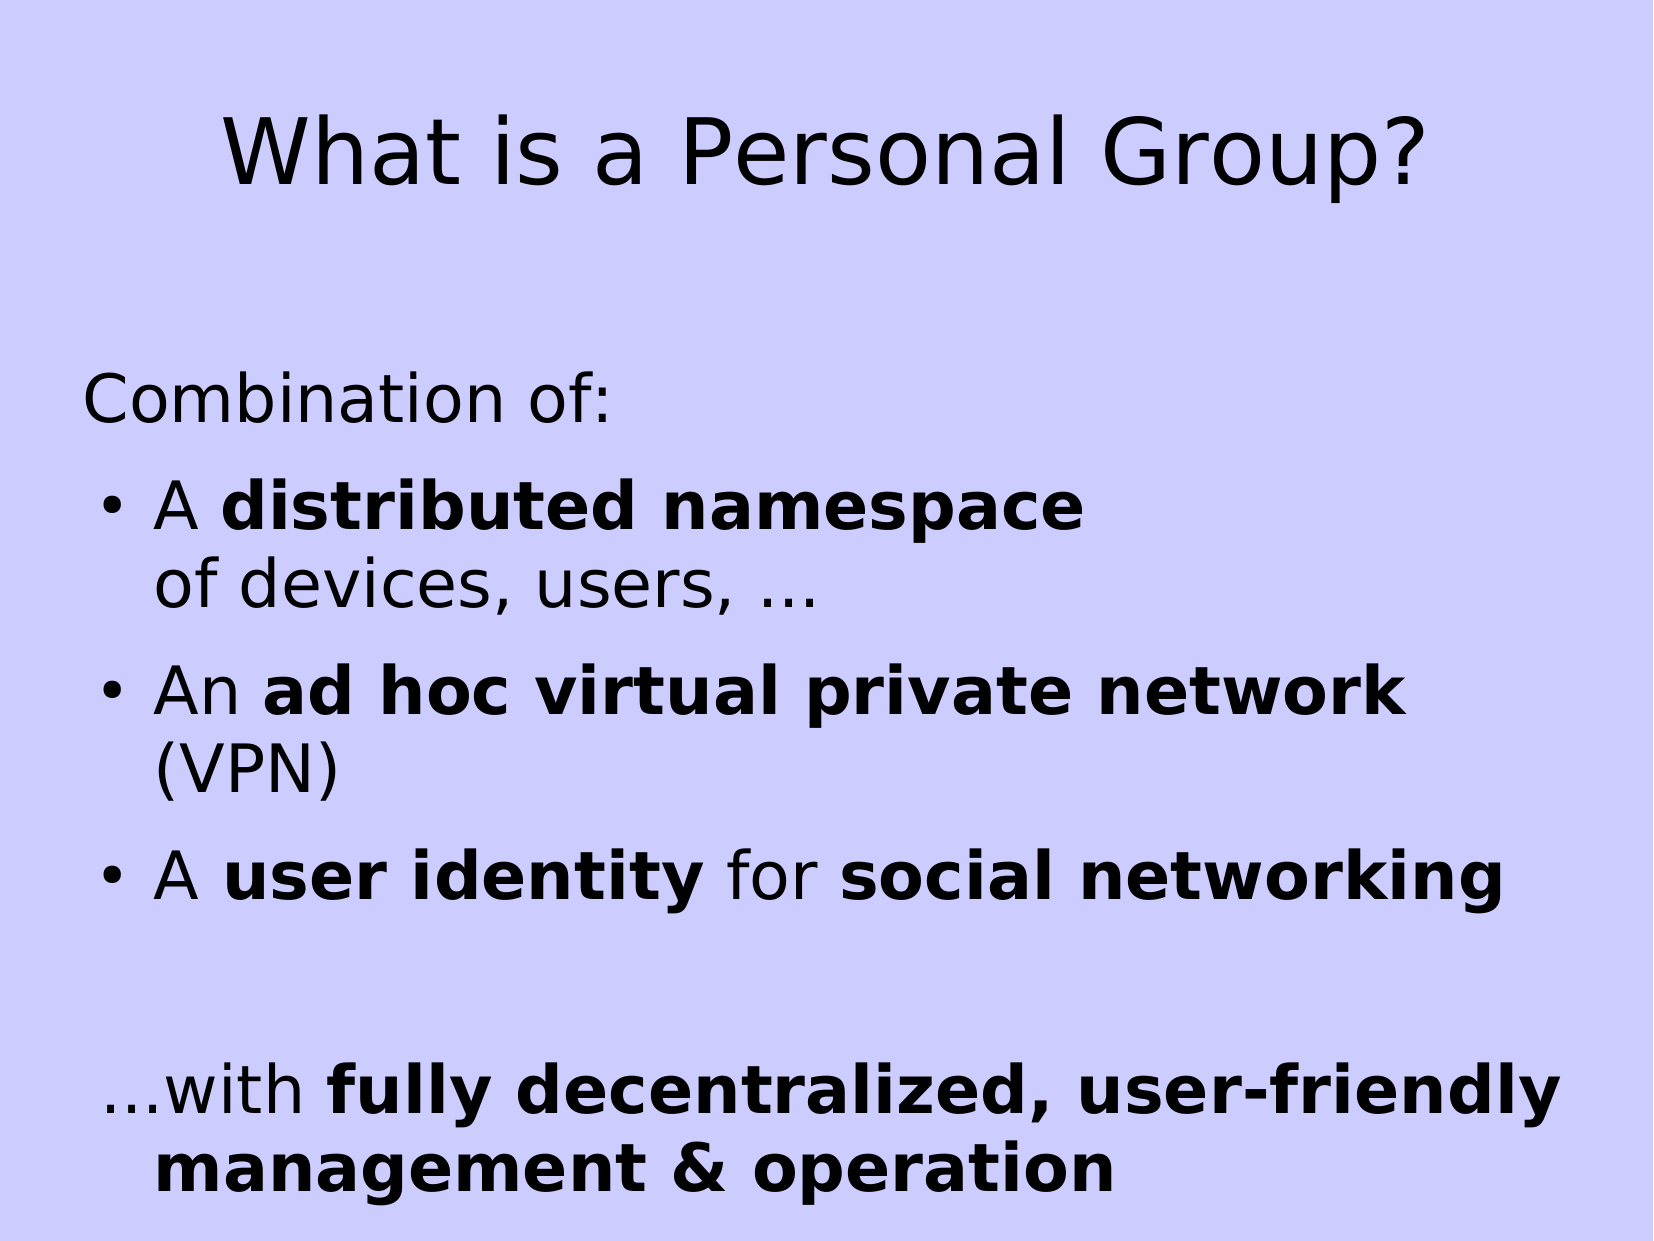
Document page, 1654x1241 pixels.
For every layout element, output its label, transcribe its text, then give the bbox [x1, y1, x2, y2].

title What is a Personal Group? [82, 56, 1571, 250]
list Combination of: A distributed namespace of devices, users, ... An ad hoc virtual private network (VPN) A user identity for social networking ...with fully decentralized, user-friendly management & operation [82, 360, 1571, 1208]
